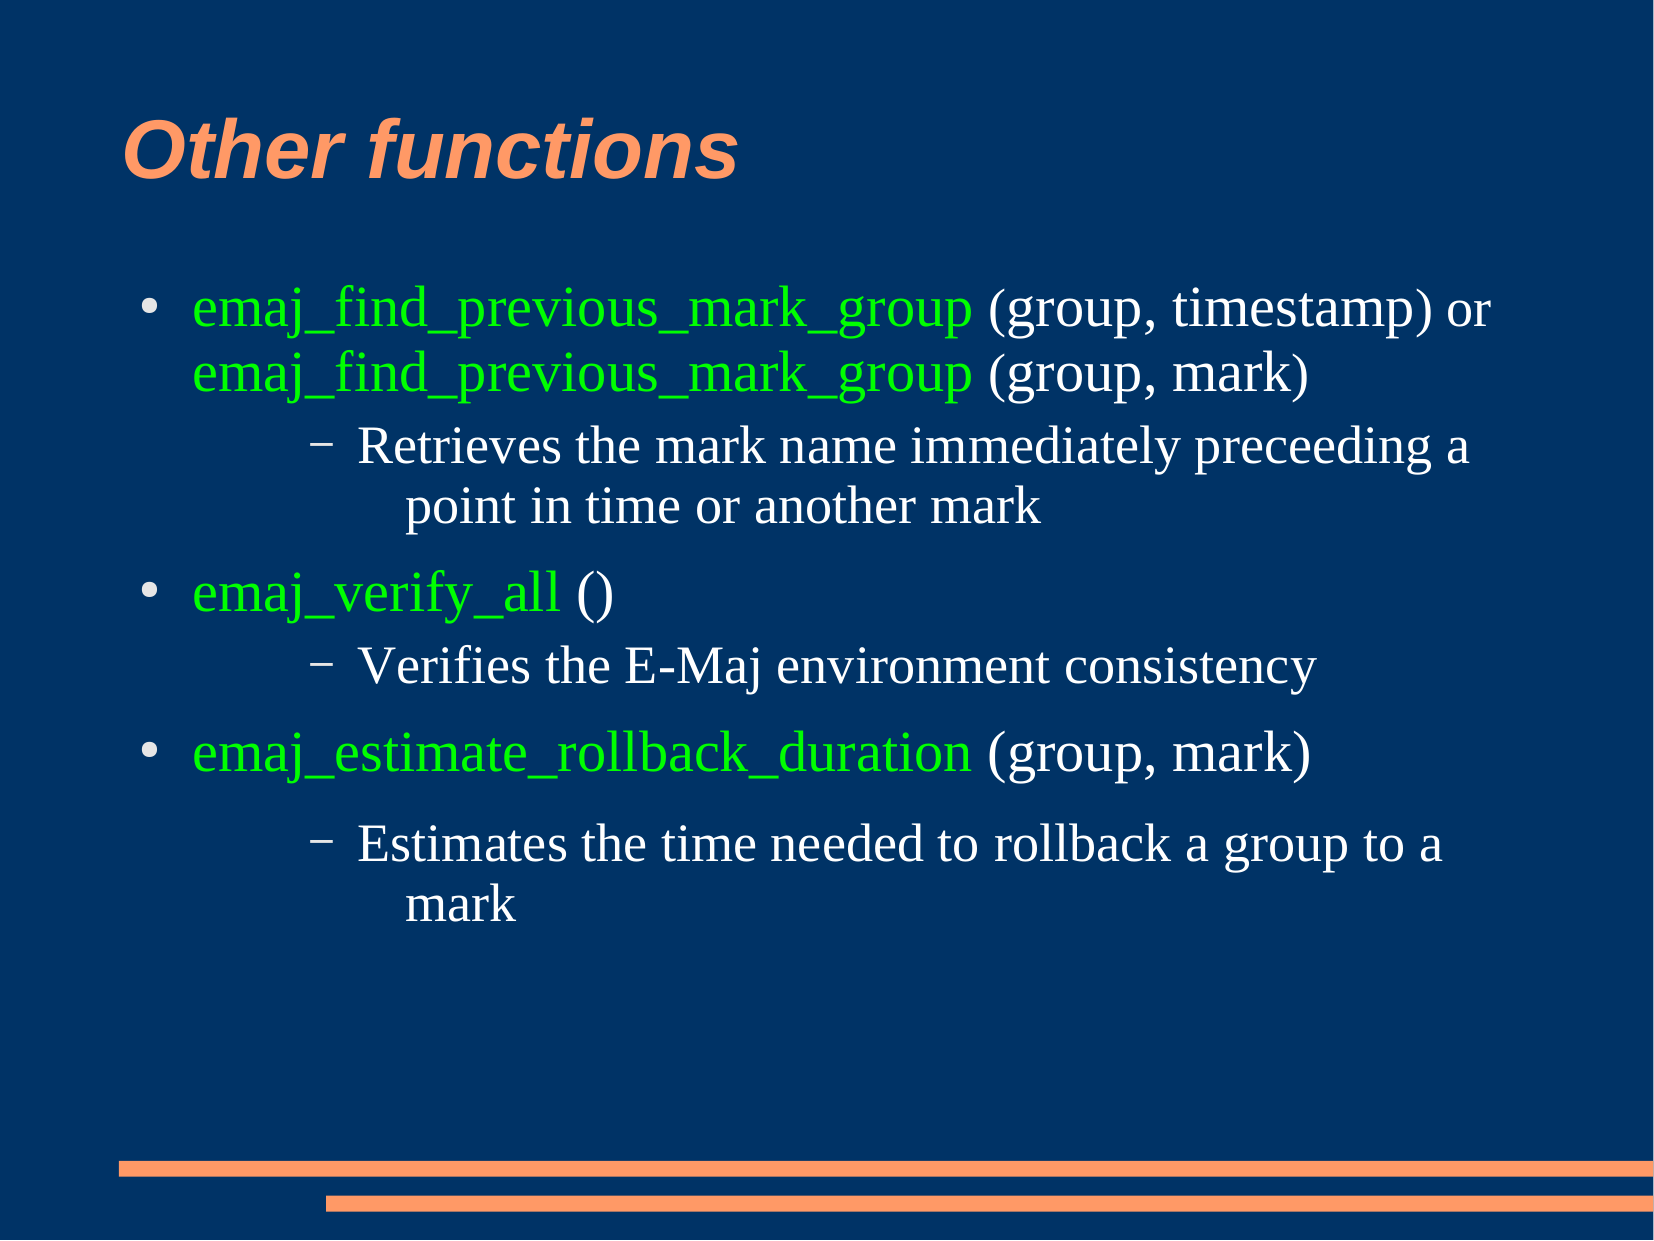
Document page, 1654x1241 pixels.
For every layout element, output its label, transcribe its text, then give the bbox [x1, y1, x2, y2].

title Other functions [121, 53, 1534, 246]
list emaj_find_previous_mark_group (group, timestamp) or emaj_find_previous_mark_group (group, mark) Retrieves the mark name immediately preceeding a point in time or another mark emaj_verify_all () Verifies the E-Maj environment consistency emaj_estimate_rollback_duration (group, mark) Estimates the time needed to rollback a group to a mark [121, 274, 1561, 1070]
